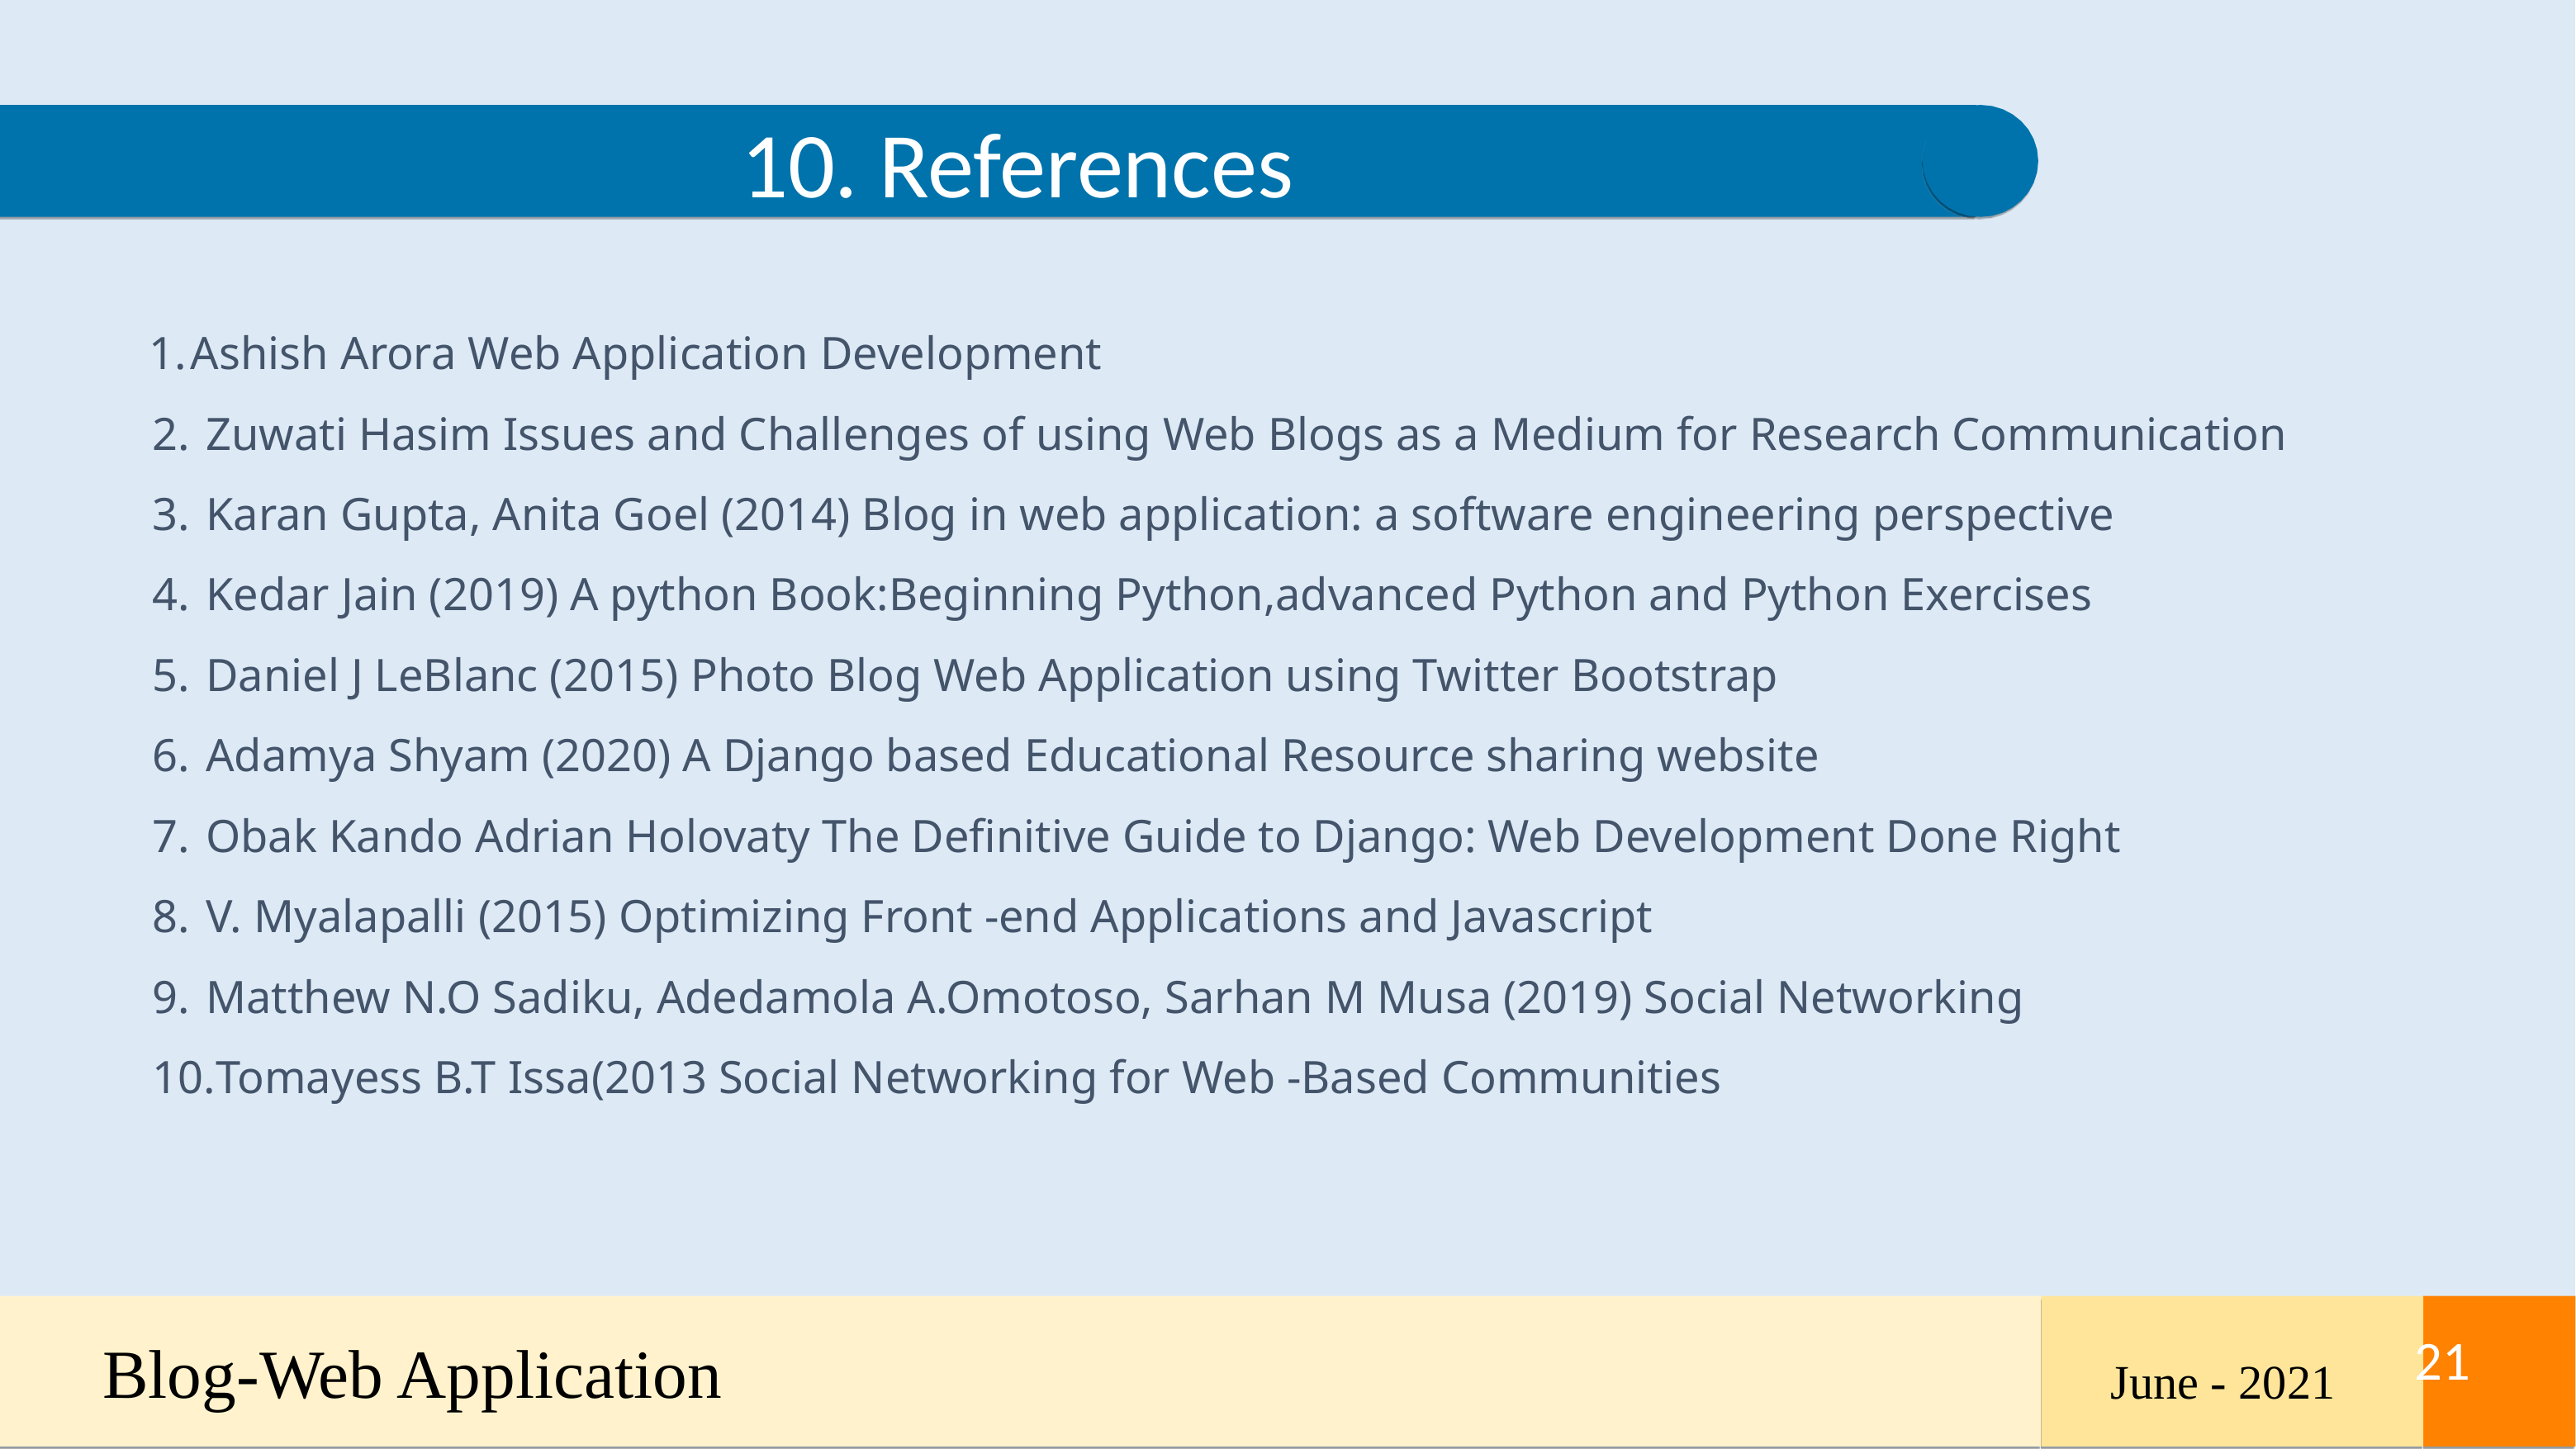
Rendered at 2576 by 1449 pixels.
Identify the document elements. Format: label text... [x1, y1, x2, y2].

text_box [1922, 105, 2038, 217]
text_box Blog-Web Application [90, 1323, 1619, 1418]
text_box June - 2021 [2098, 1344, 2403, 1415]
text_box [0, 1295, 2576, 1447]
text_box <number> [2402, 1342, 2533, 1375]
text_box Ashish‌‌ Arora‌‌ Web‌‌ Application‌‌ Development‌ Zuwati Hasim Issues and Challenges of using Web Blogs as a Medium for Research Communication Karan Gupta, Anita Goel (2014) Blog in web application: a software engineering perspective Kedar Jain (2019) A python Book:Beginning Python,advanced Python and Python Exercises Daniel J LeBlanc (2015) Photo Blog Web Application using Twitter Bootstrap Adamya Shyam (2020) A Django based Educational Resource sharing website Obak Kando Adrian Holovaty The Definitive Guide to Django: Web Development Done Right V. Myalapalli (2015) Optimizing Front -end Applications and Javascript Matthew N.O Sadiku, Adedamola A.Omotoso, Sarhan M Musa (2019) Social Networking Tomayess B.T Issa(2013 Social Networking for Web -Based Communities [131, 291, 2368, 1109]
text_box 10. References [0, 105, 1974, 217]
